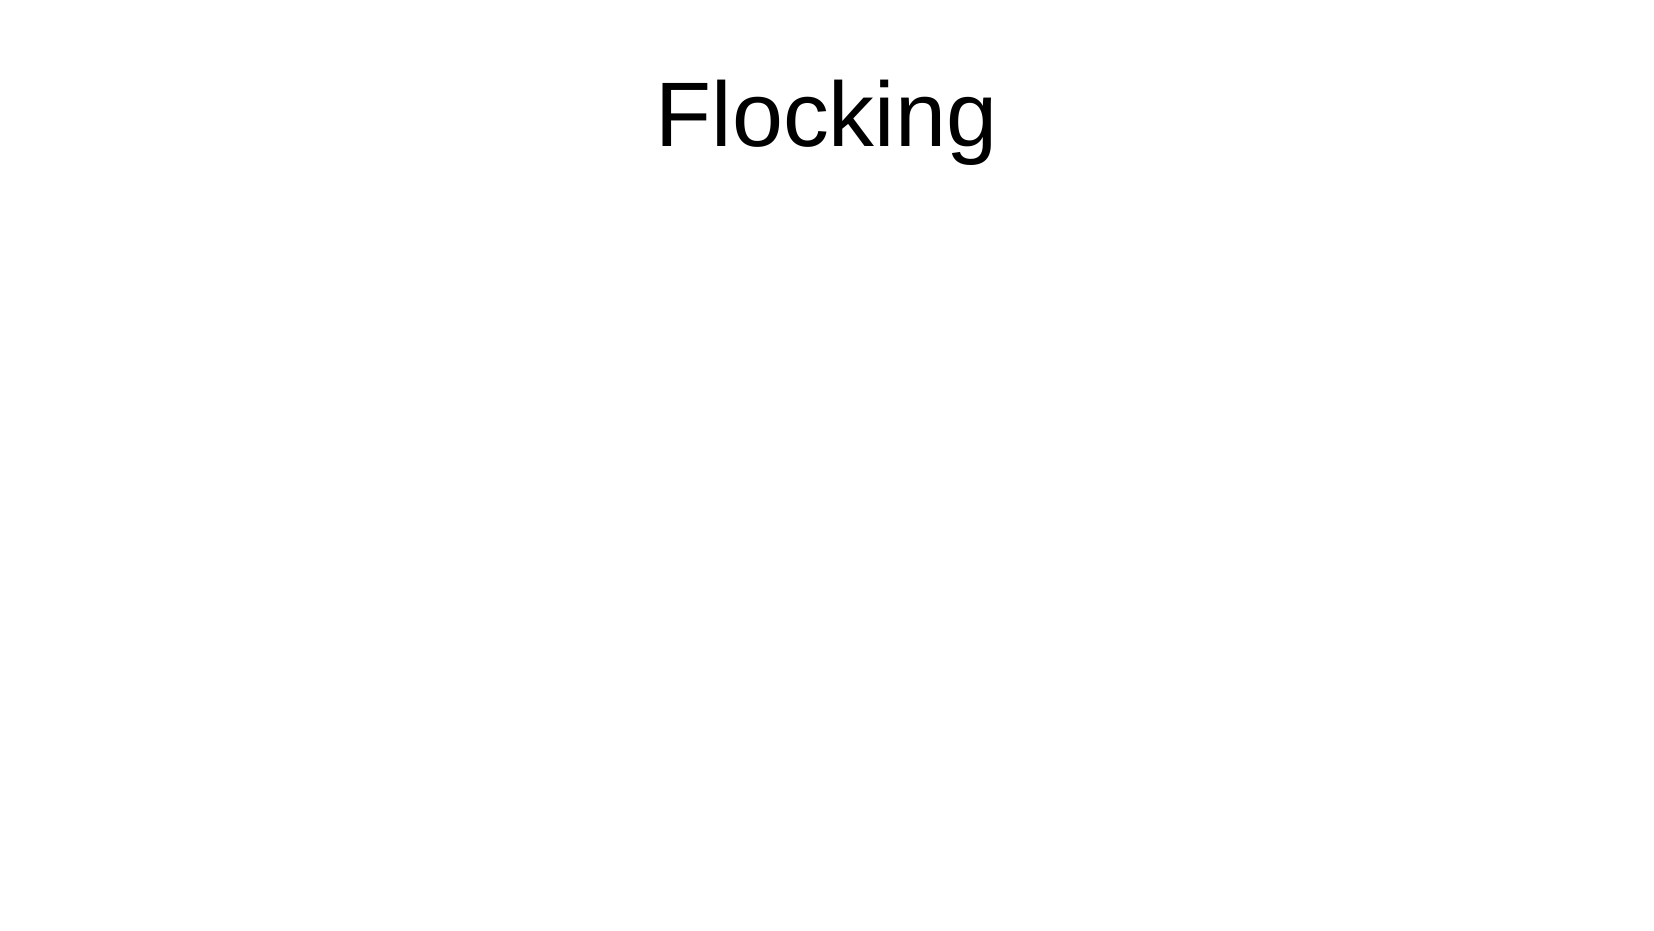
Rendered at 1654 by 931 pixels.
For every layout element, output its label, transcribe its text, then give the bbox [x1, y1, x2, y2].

title Flocking [82, 37, 1571, 193]
